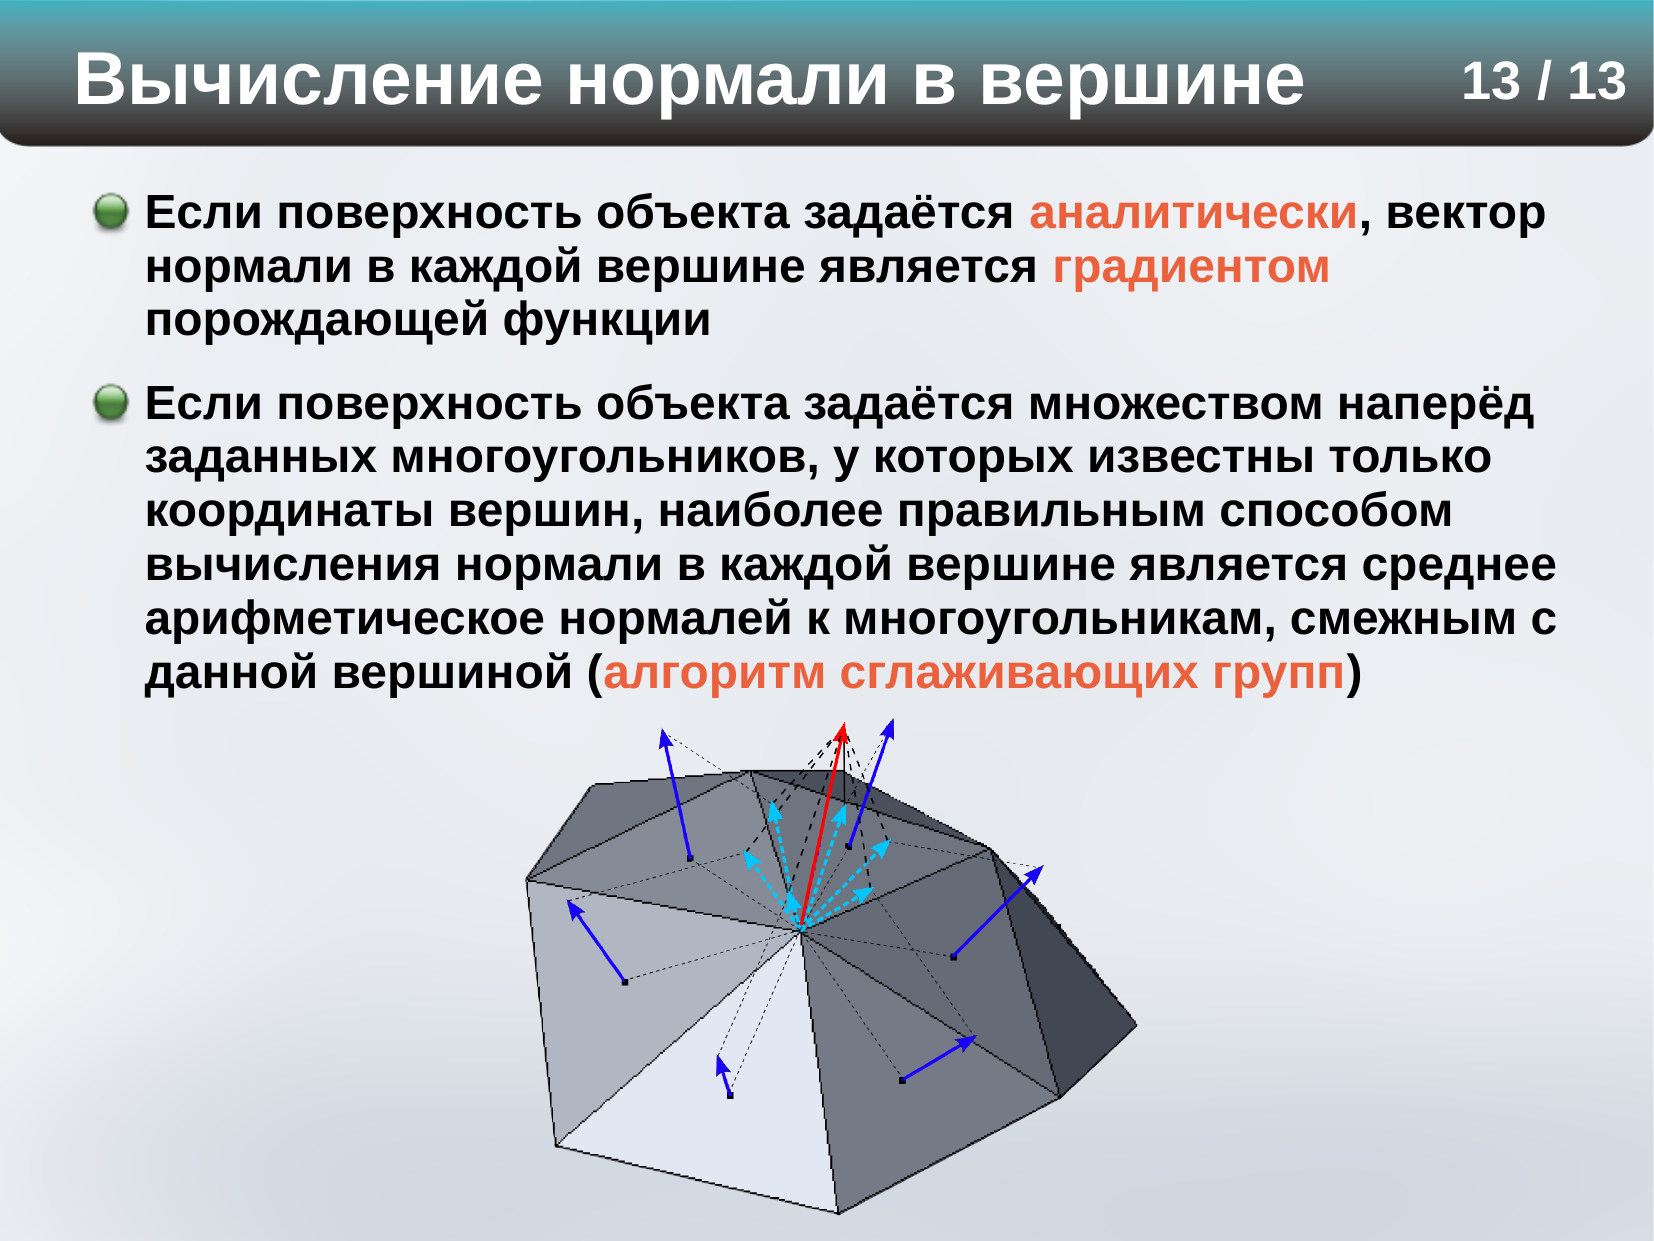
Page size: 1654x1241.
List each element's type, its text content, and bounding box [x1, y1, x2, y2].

text_box <номер> / 13 [1446, 42, 1654, 179]
picture [0, 0, 1654, 1241]
text_box Если поверхность объекта задаётся аналитически, вектор нормали в каждой вершине является градиентом порождающей функции Если поверхность объекта задаётся множеством наперёд заданных многоугольников, у которых известны только координаты вершин, наиболее правильным способом вычисления нормали в каждой вершине является среднее арифметическое нормалей к многоугольникам, смежным с данной вершиной (алгоритм сглаживающих групп) [70, 177, 1595, 706]
text_box Вычисление нормали в вершине [59, 29, 1329, 129]
